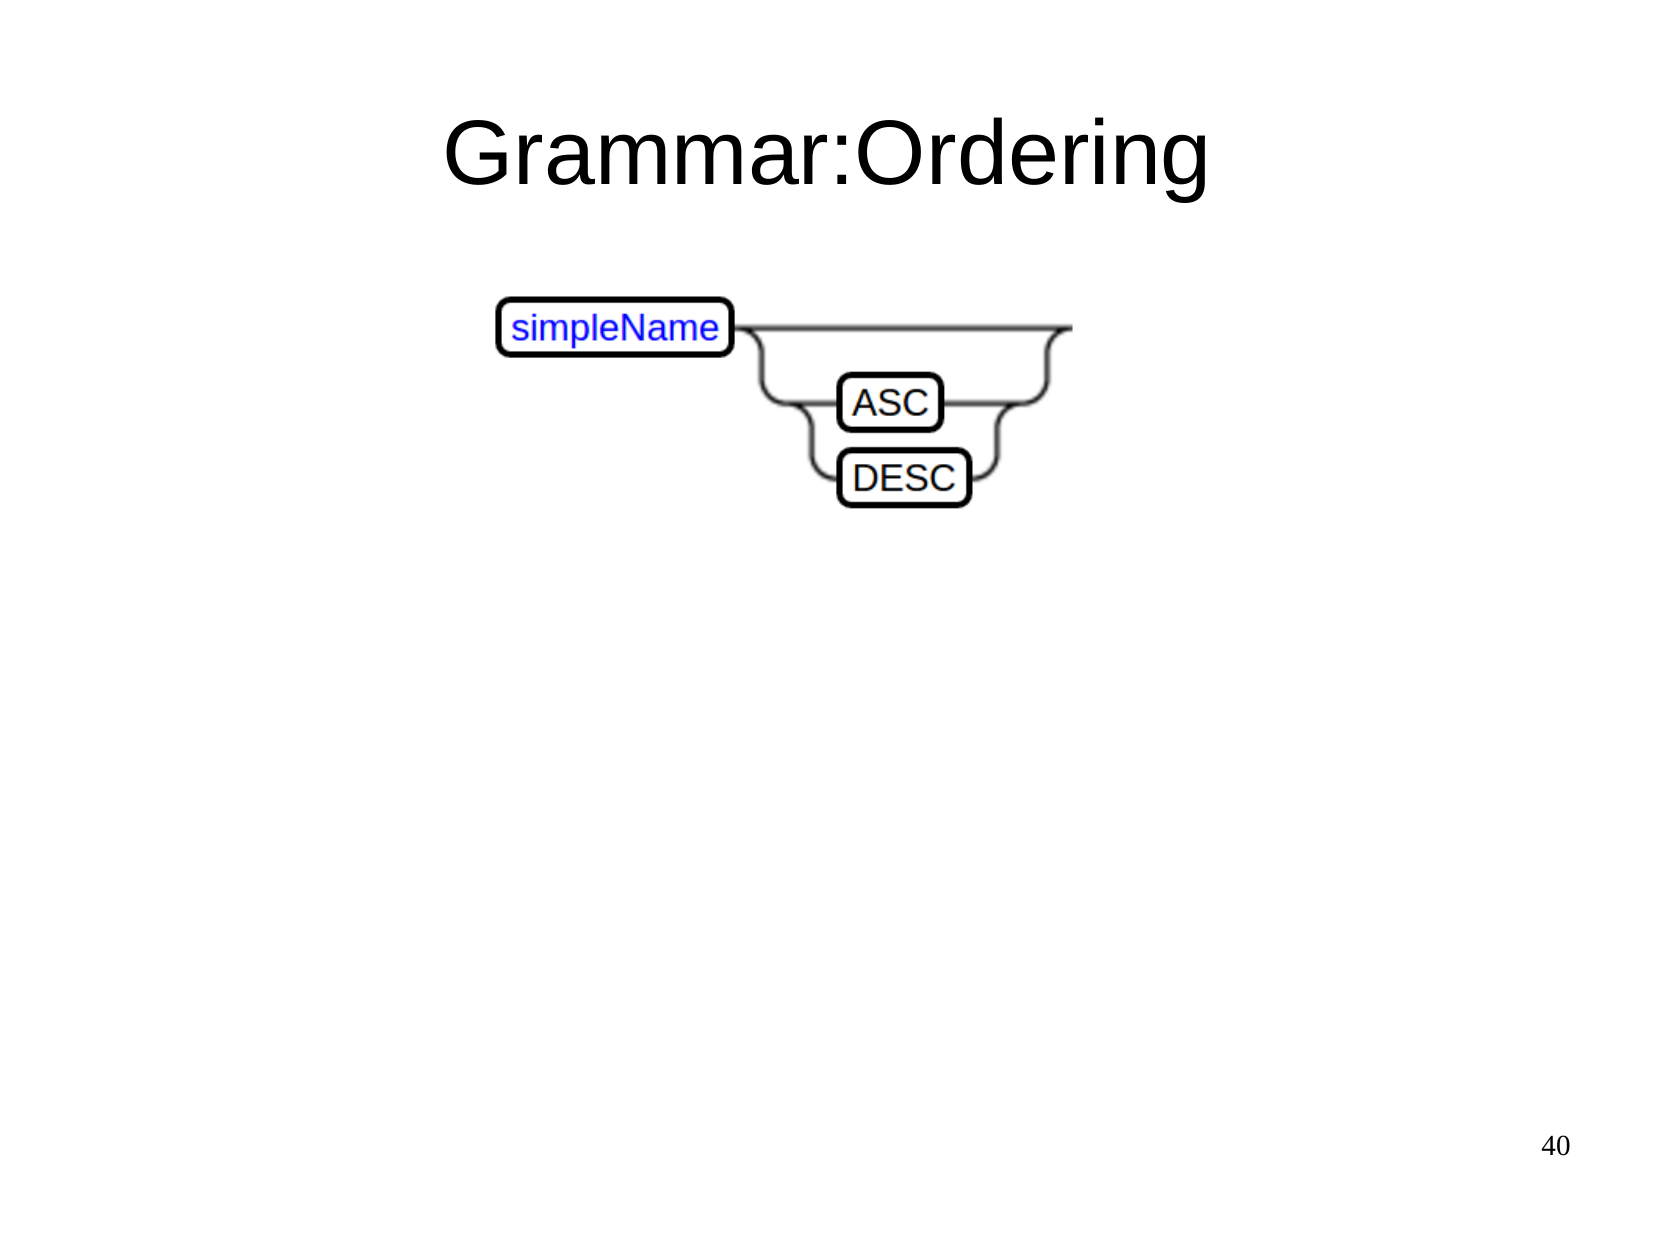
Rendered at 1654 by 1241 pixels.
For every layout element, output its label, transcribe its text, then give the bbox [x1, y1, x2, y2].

title Grammar:Ordering [83, 49, 1572, 257]
picture [480, 278, 1101, 601]
